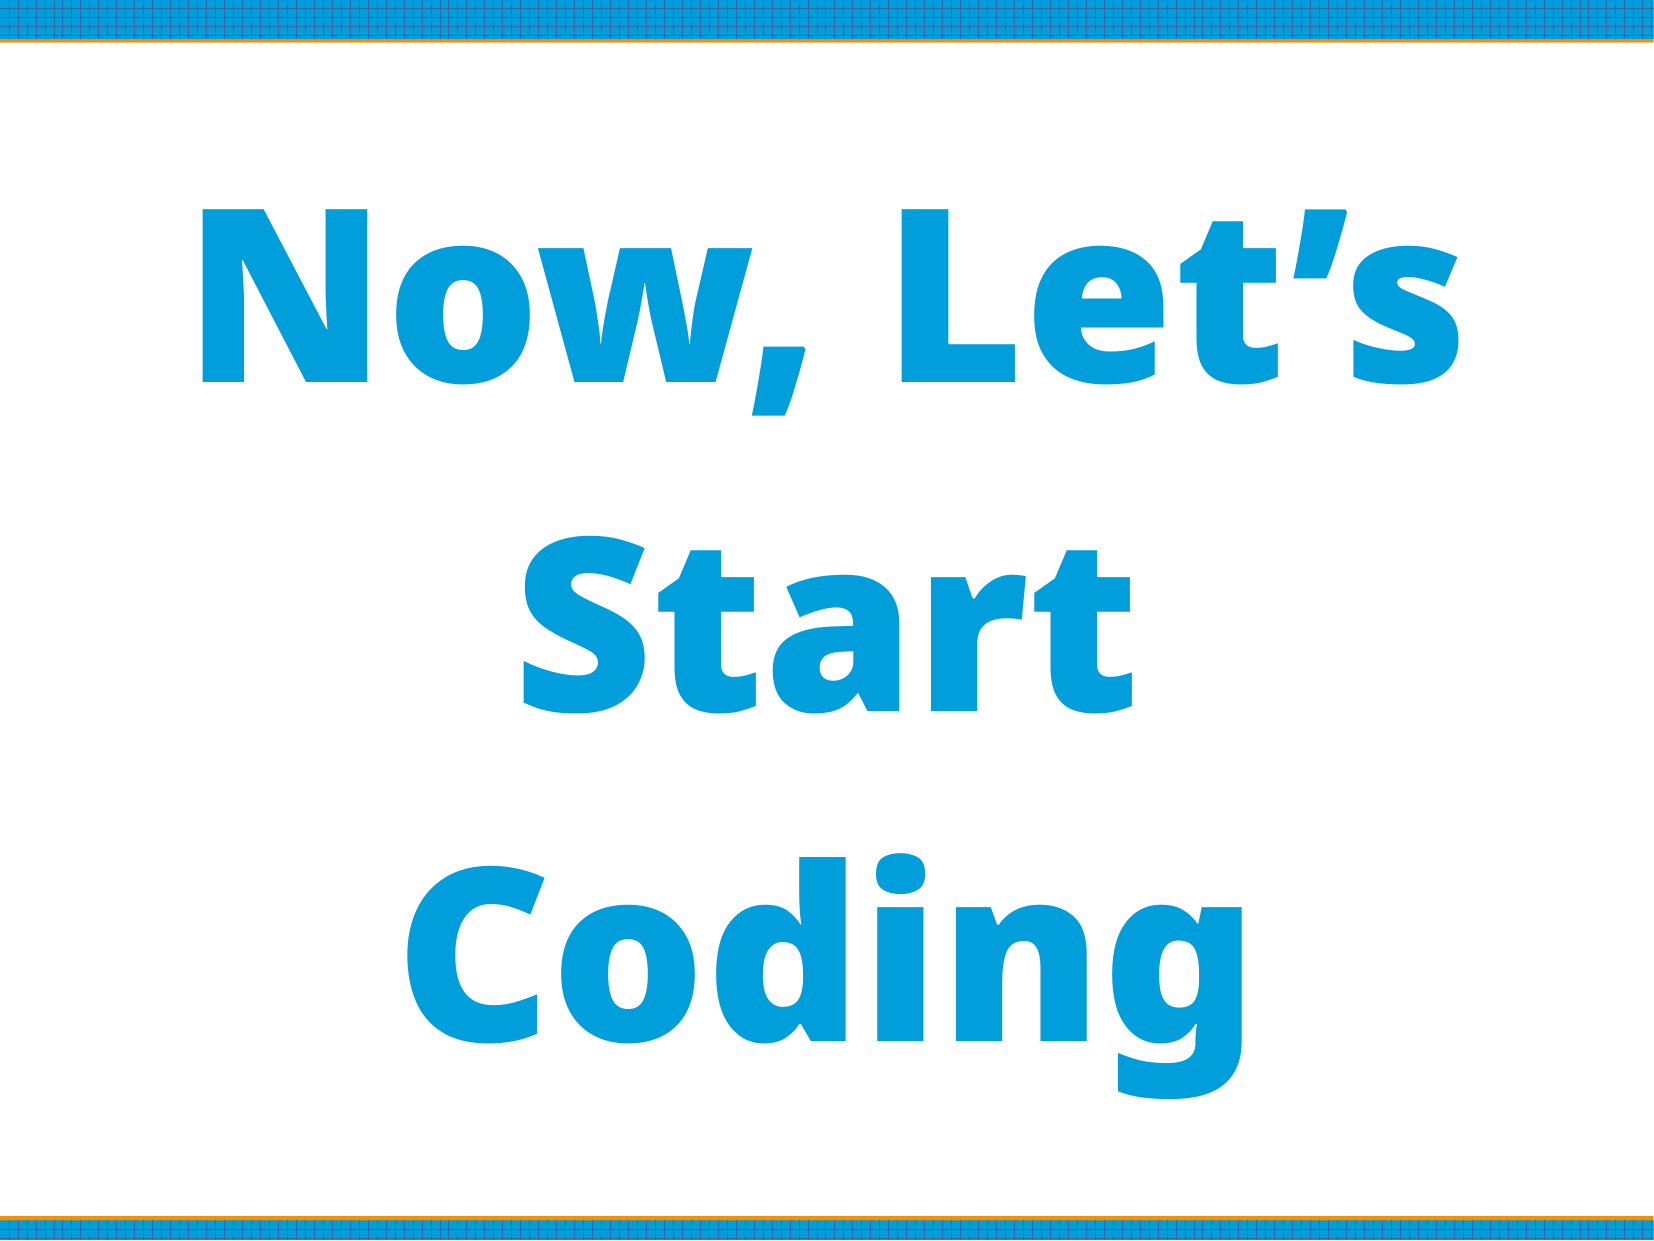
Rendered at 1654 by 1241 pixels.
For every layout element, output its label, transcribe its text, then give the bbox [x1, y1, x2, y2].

subtitle Now, Let’s Start Coding [82, 137, 1571, 1098]
